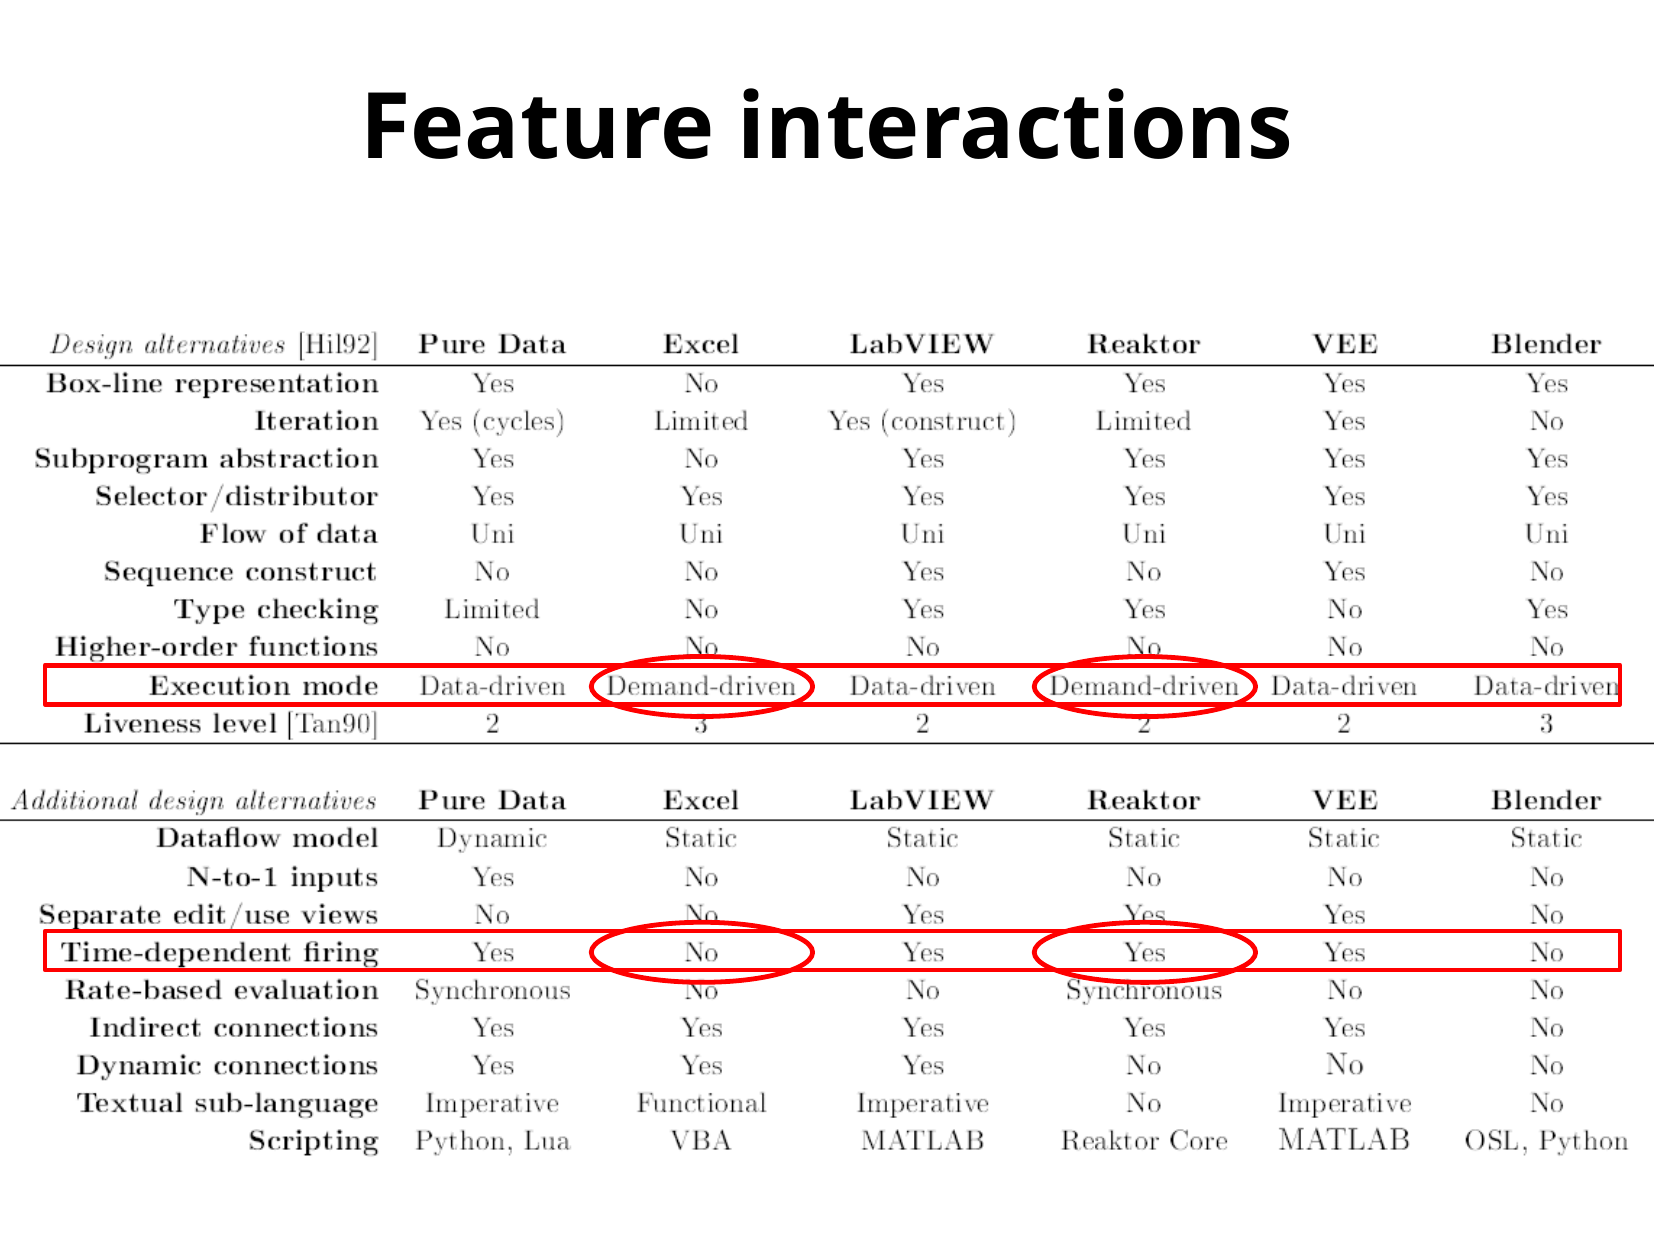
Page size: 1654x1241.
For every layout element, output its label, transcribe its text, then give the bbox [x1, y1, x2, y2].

picture [0, 315, 1654, 1164]
title Feature interactions [82, 19, 1571, 227]
